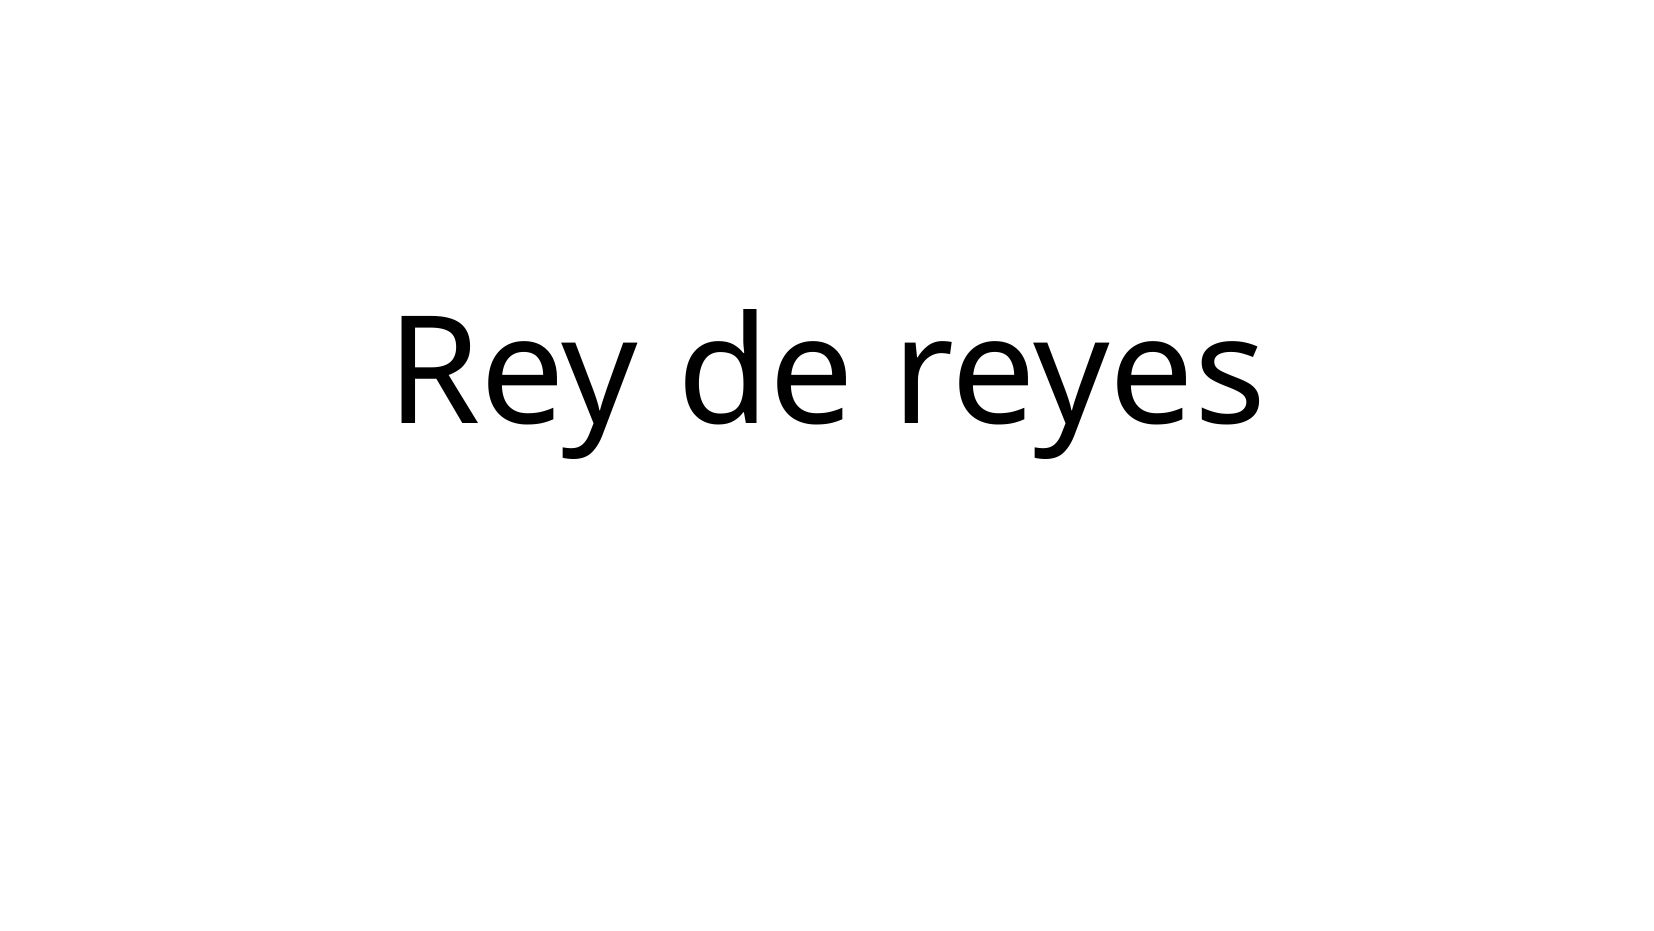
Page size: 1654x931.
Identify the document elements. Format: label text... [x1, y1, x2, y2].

title Rey de reyes [0, 259, 1654, 472]
